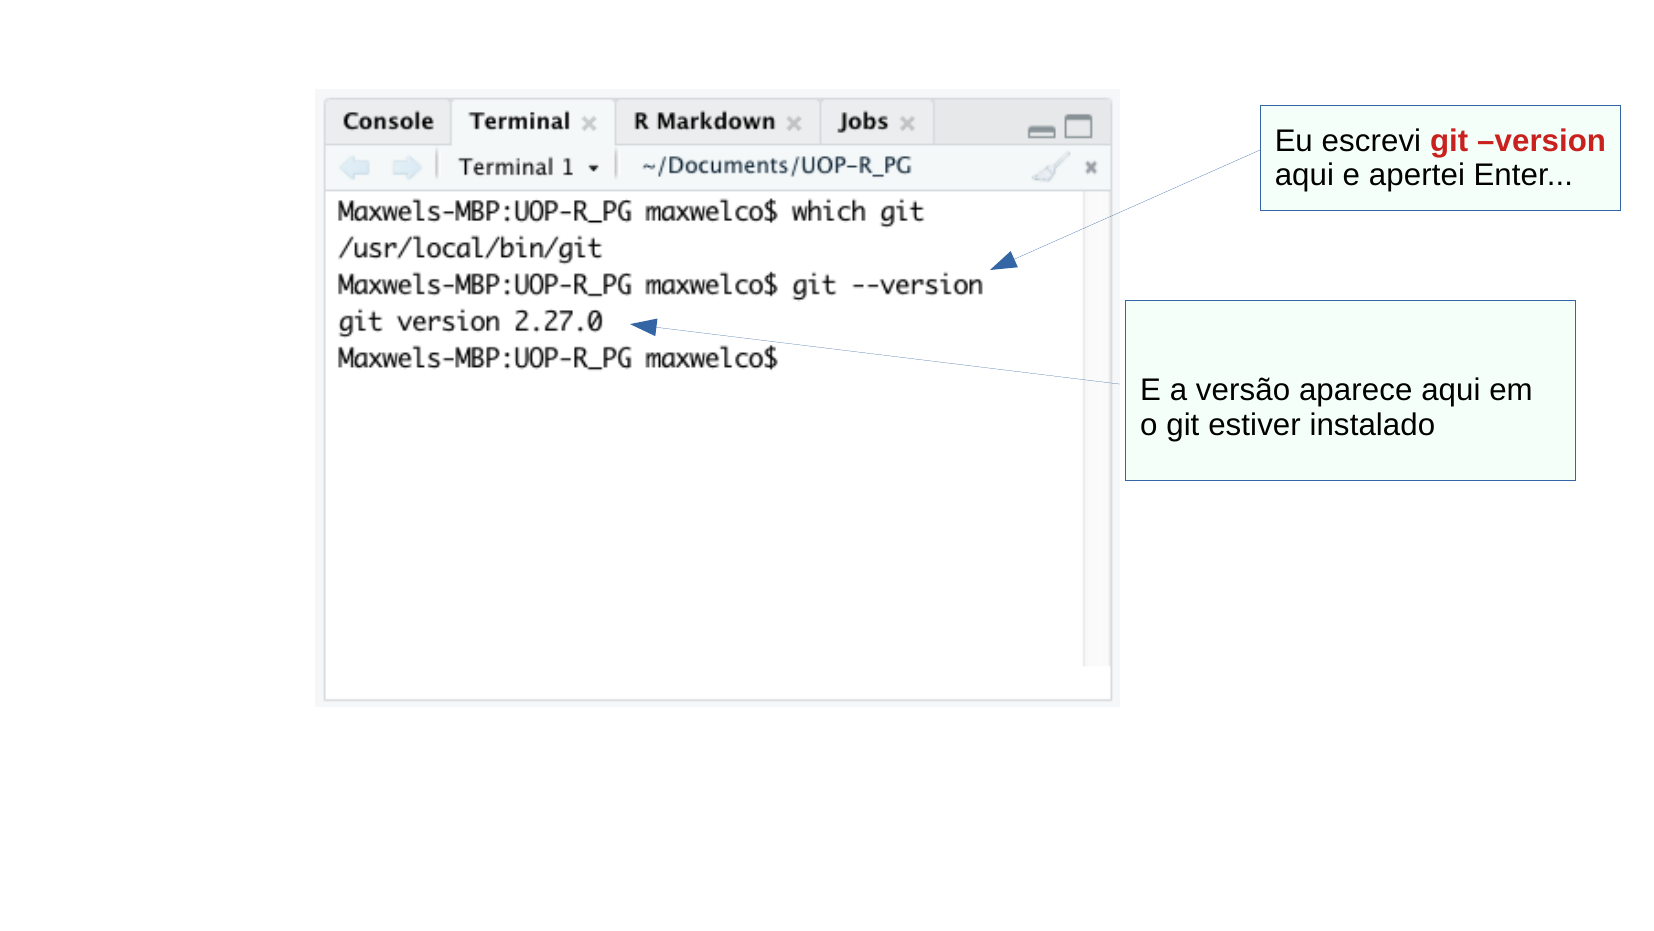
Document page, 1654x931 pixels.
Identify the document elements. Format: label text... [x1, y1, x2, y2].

text_box E a versão aparece aqui em o git estiver instalado [1125, 300, 1576, 481]
picture [315, 89, 1120, 707]
text_box Eu escrevi git –version aqui e apertei Enter... [1260, 105, 1621, 211]
